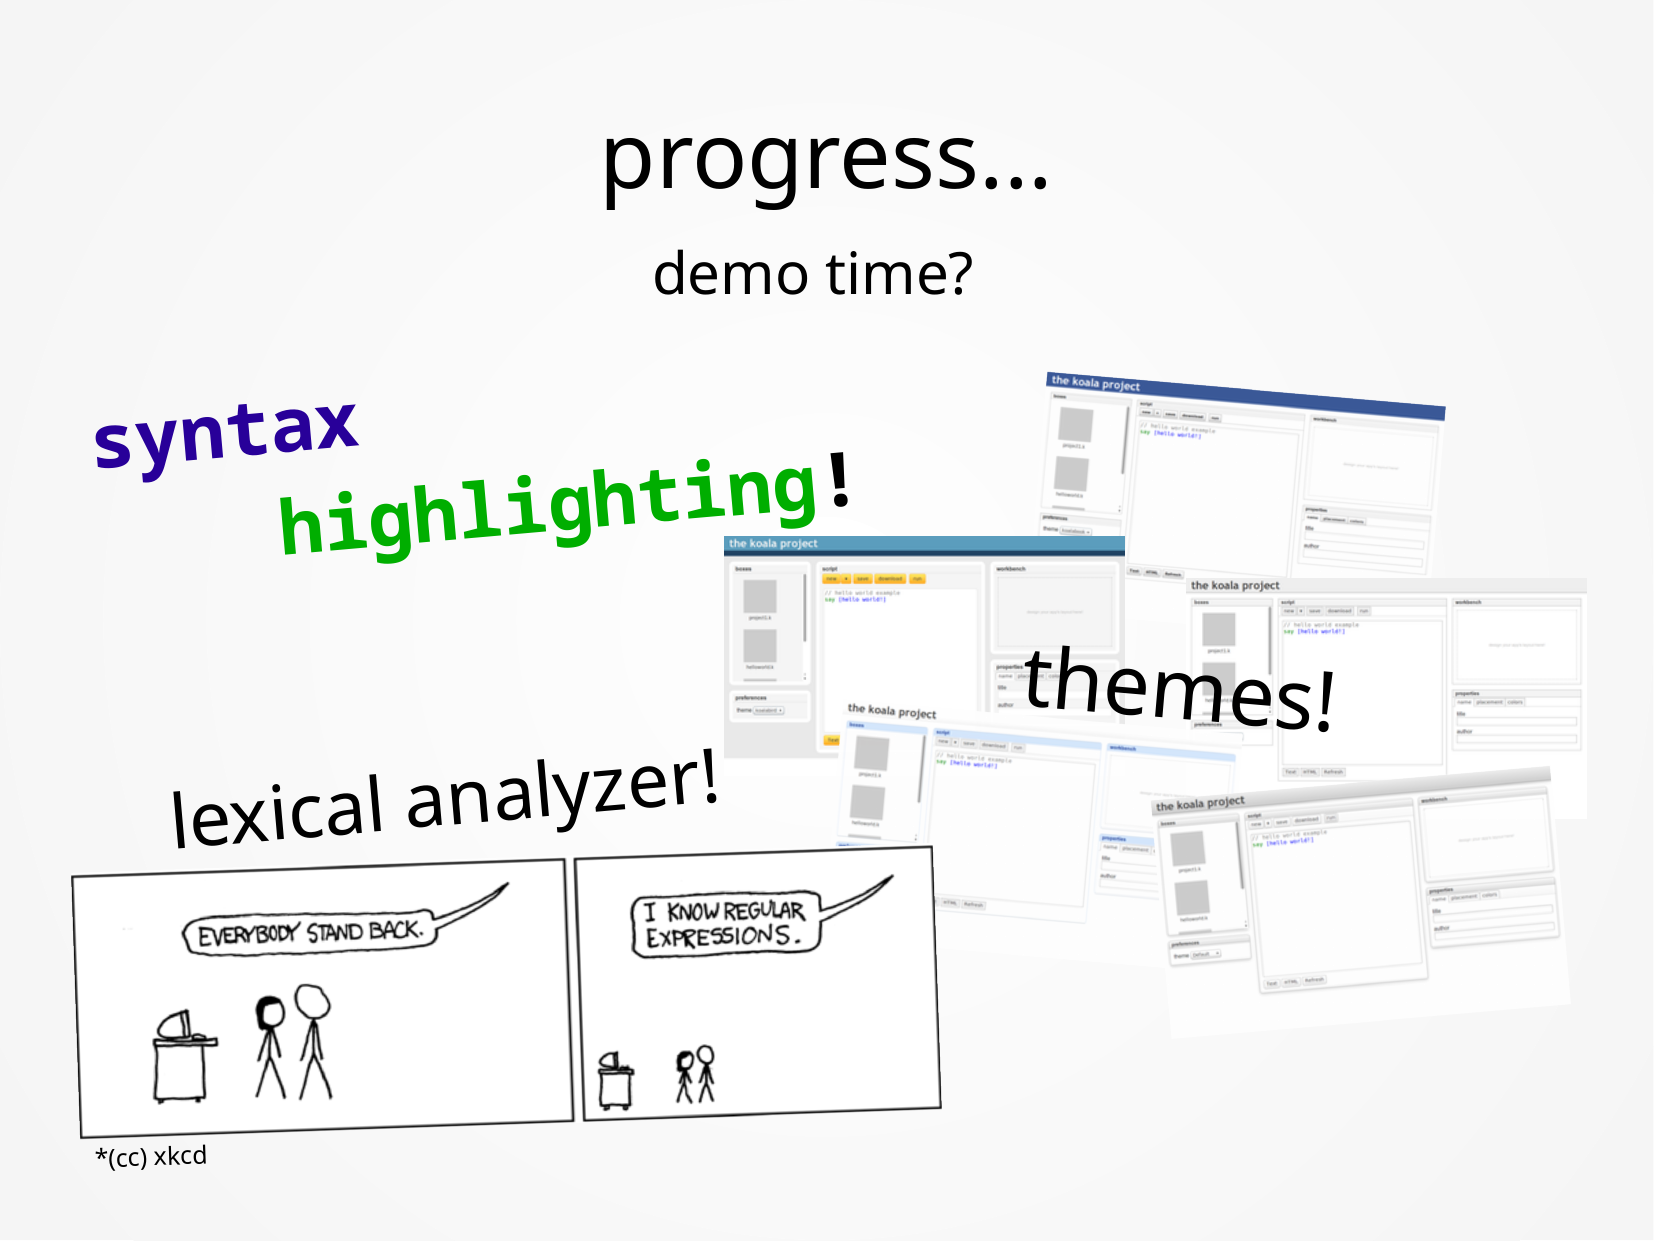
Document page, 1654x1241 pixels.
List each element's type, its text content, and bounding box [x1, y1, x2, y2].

text_box themes! [1004, 608, 1356, 758]
text_box lexical analyzer! [149, 713, 740, 868]
text_box *(cc) xkcd [79, 1129, 226, 1179]
picture [70, 371, 1587, 1135]
text_box syntax highlighting! [70, 313, 879, 571]
title progress... [82, 37, 1571, 269]
text_box demo time? [637, 225, 989, 310]
